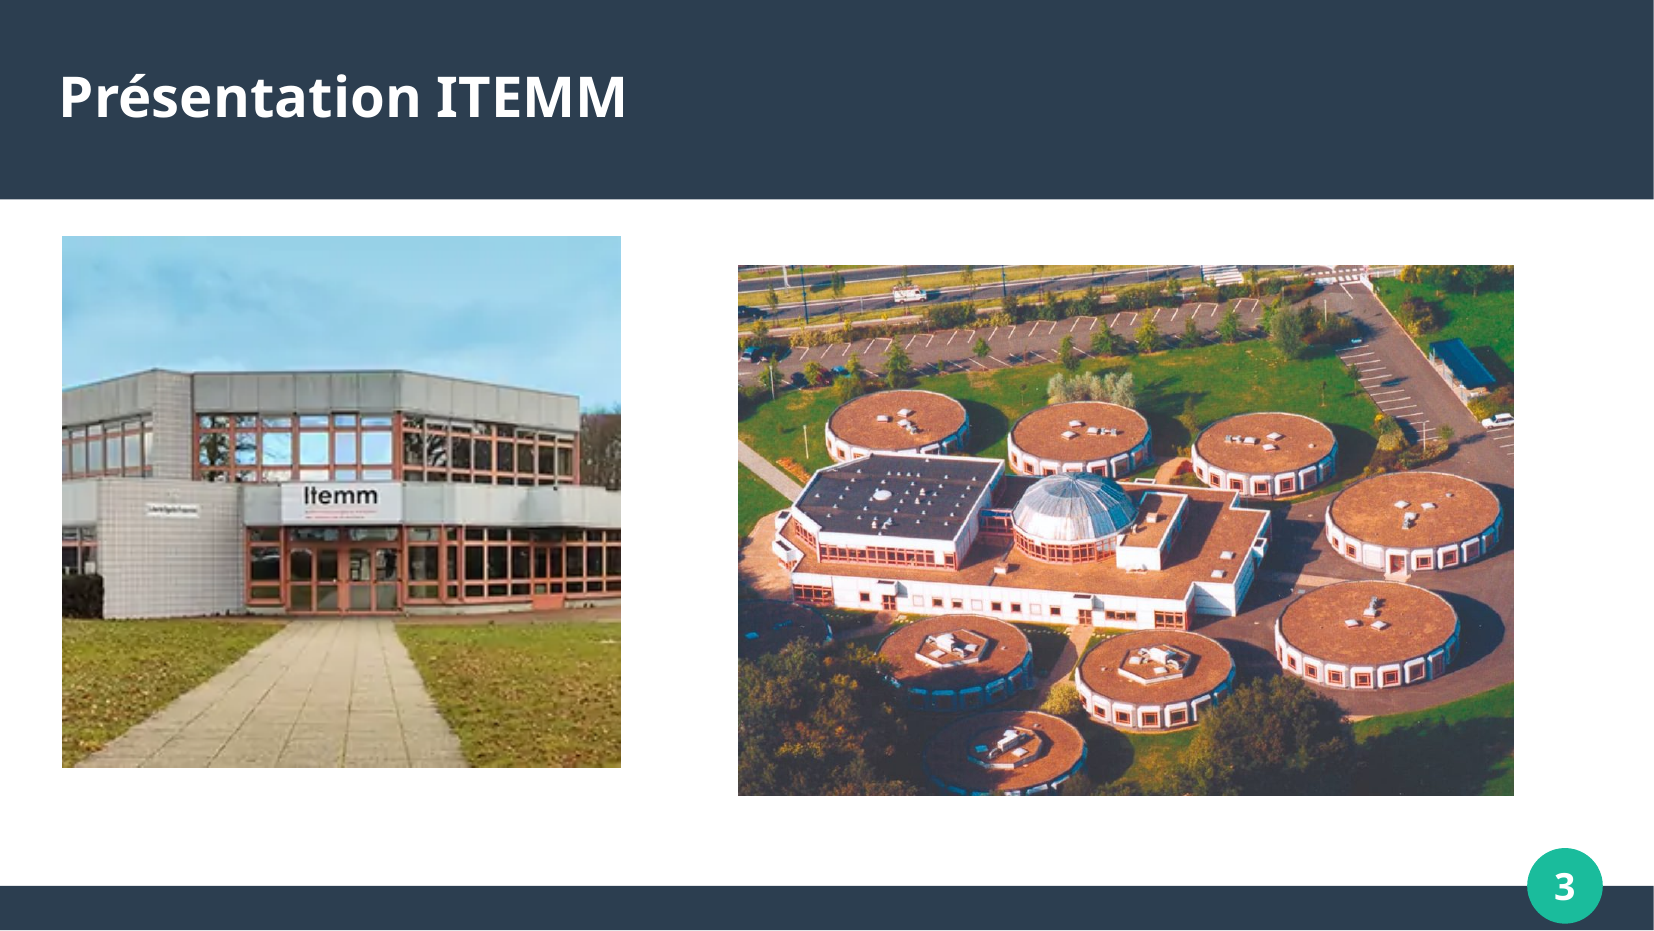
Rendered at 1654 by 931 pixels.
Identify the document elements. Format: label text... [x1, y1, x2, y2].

title Présentation ITEMM [59, 37, 1595, 155]
picture [62, 236, 621, 768]
picture [738, 265, 1514, 796]
